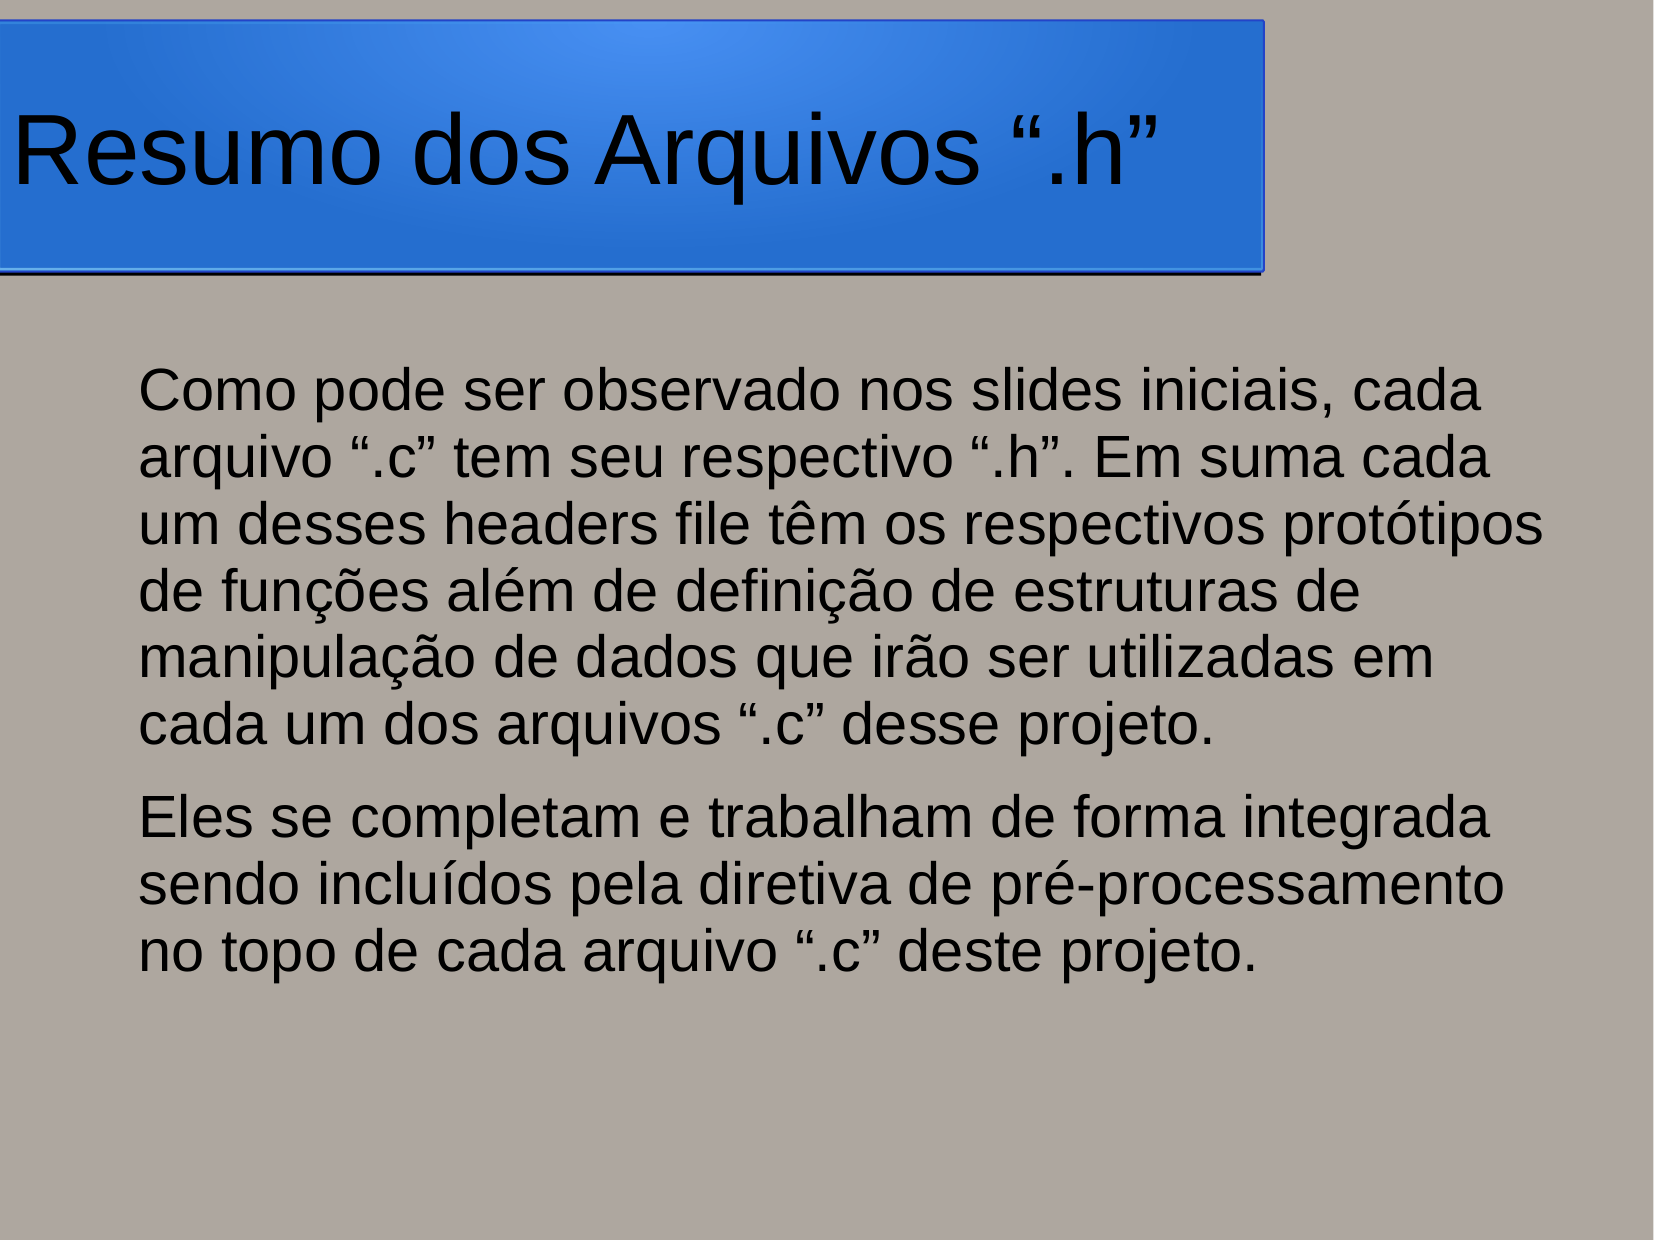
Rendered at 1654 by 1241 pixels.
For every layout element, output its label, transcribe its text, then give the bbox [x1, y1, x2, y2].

title Resumo dos Arquivos “.h” [11, 47, 1164, 252]
list Como pode ser observado nos slides iniciais, cada arquivo “.c” tem seu respectivo “.h”. Em suma cada um desses headers file têm os respectivos protótipos de funções além de definição de estruturas de manipulação de dados que irão ser utilizadas em cada um dos arquivos “.c” desse projeto. Eles se completam e trabalham de forma integrada sendo incluídos pela diretiva de pré-processamento no topo de cada arquivo “.c” deste projeto. [94, 290, 1550, 1010]
